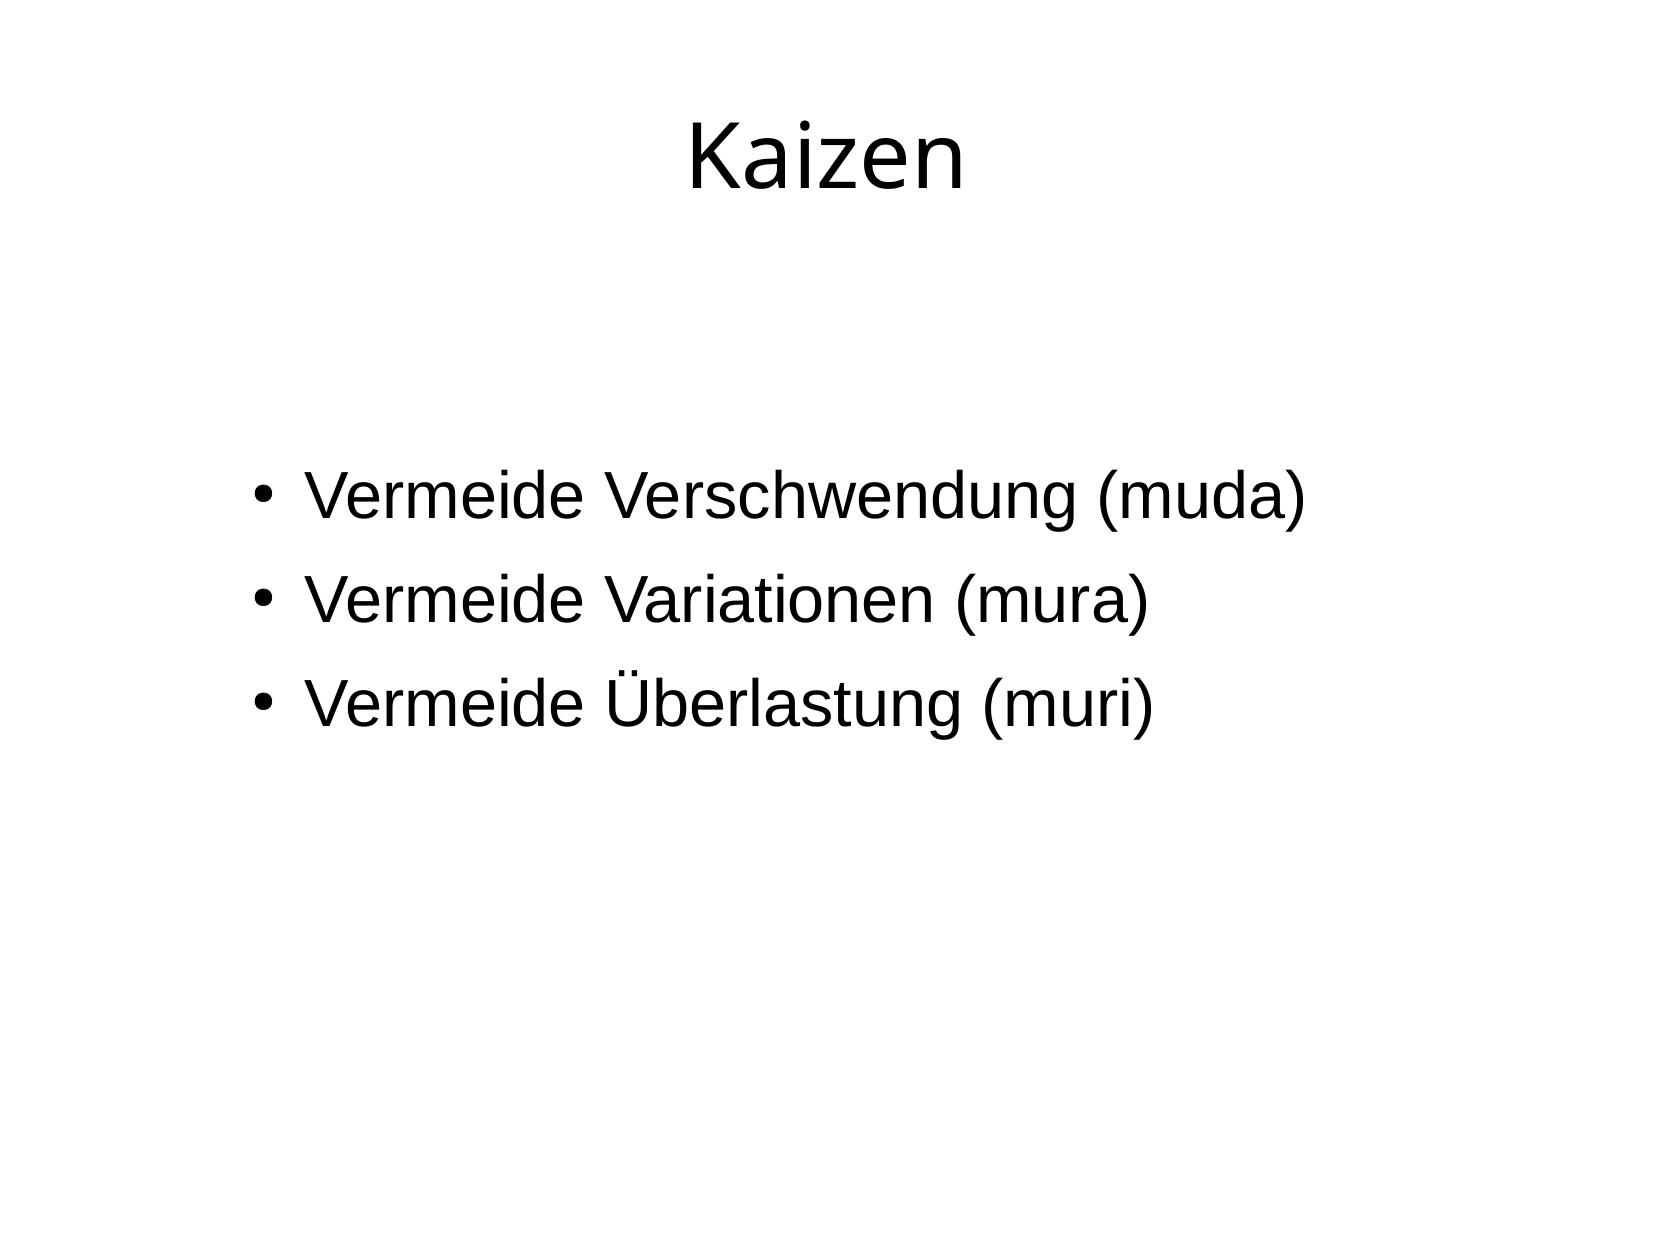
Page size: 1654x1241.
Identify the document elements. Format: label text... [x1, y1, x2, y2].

list Vermeide Verschwendung (muda) Vermeide Variationen (mura) Vermeide Überlastung (muri) [233, 457, 1392, 788]
title Kaizen [82, 56, 1571, 250]
